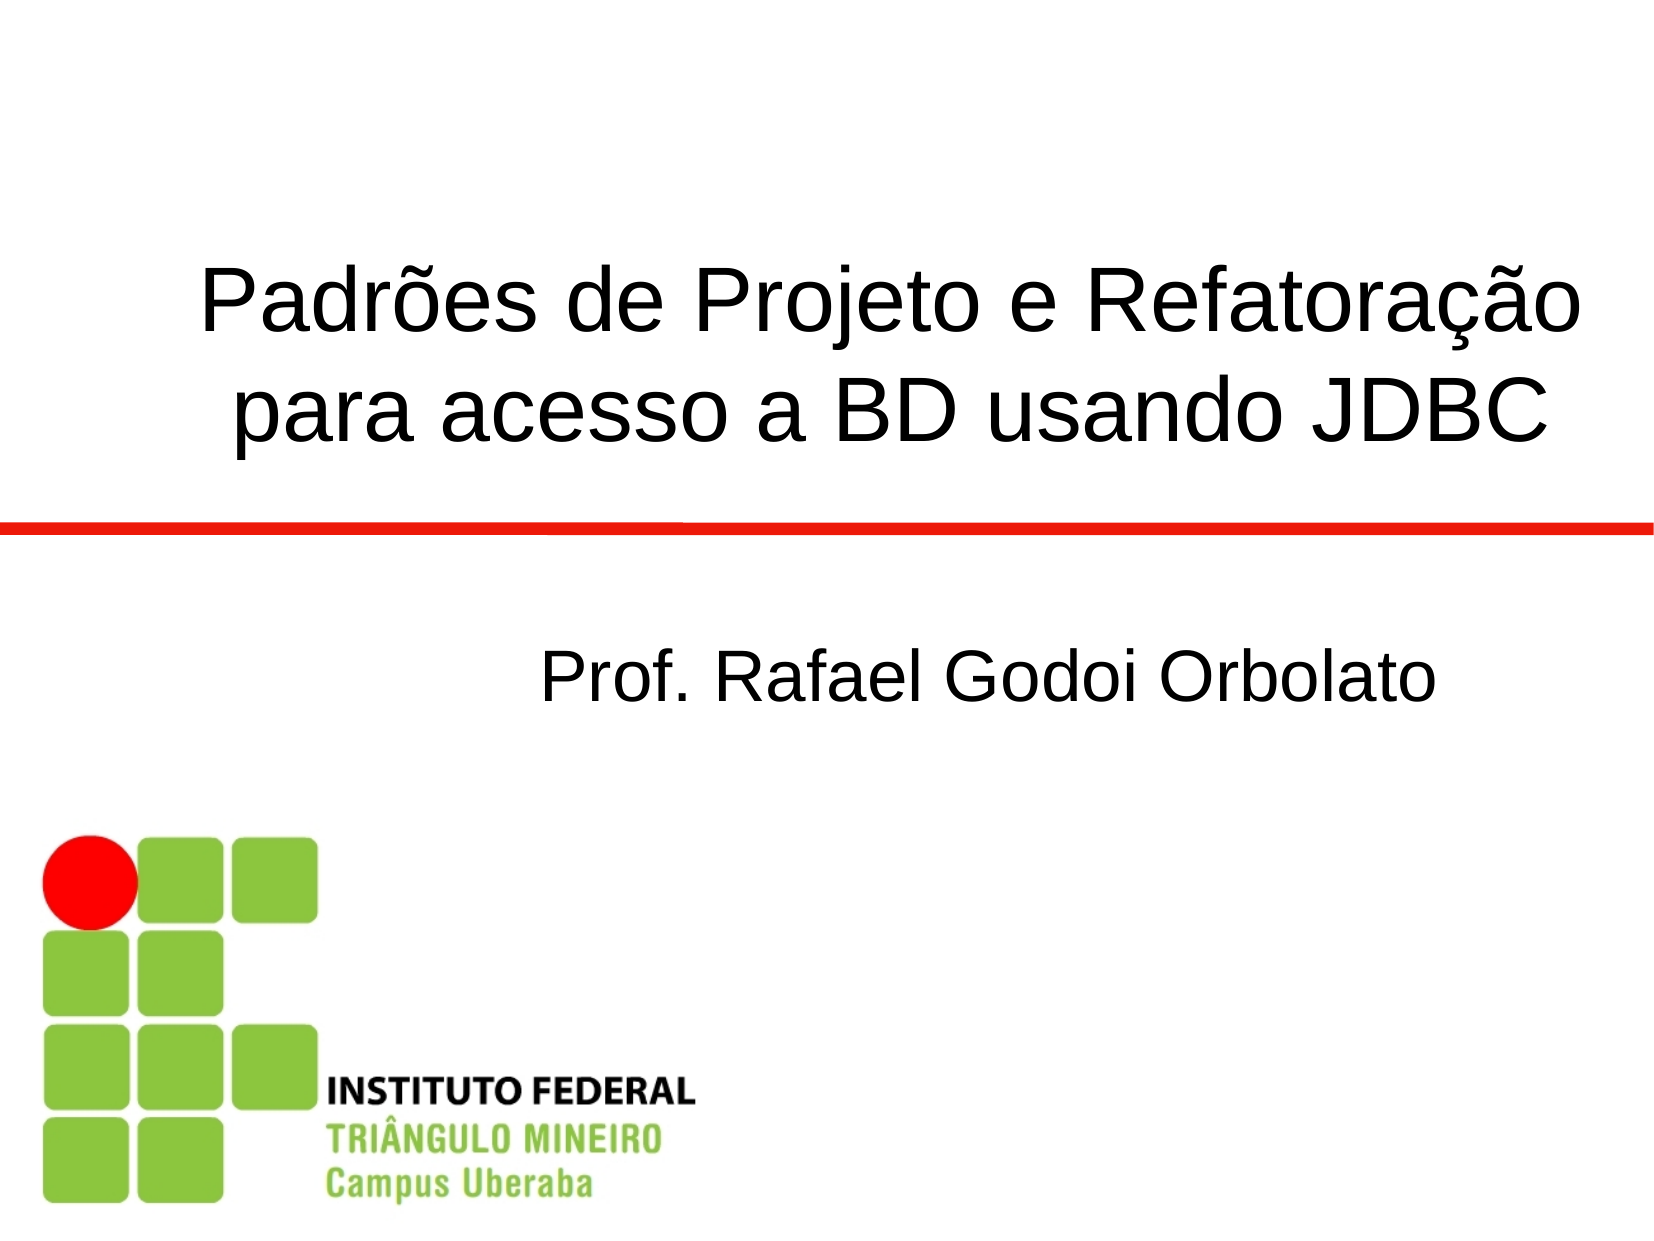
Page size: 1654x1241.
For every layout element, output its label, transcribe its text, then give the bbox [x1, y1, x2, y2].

text_box Padrões de Projeto e Refatoração para acesso a BD usando JDBC [162, 216, 1622, 483]
text_box Prof. Rafael Godoi Orbolato [410, 620, 1568, 938]
picture [0, 799, 736, 1241]
